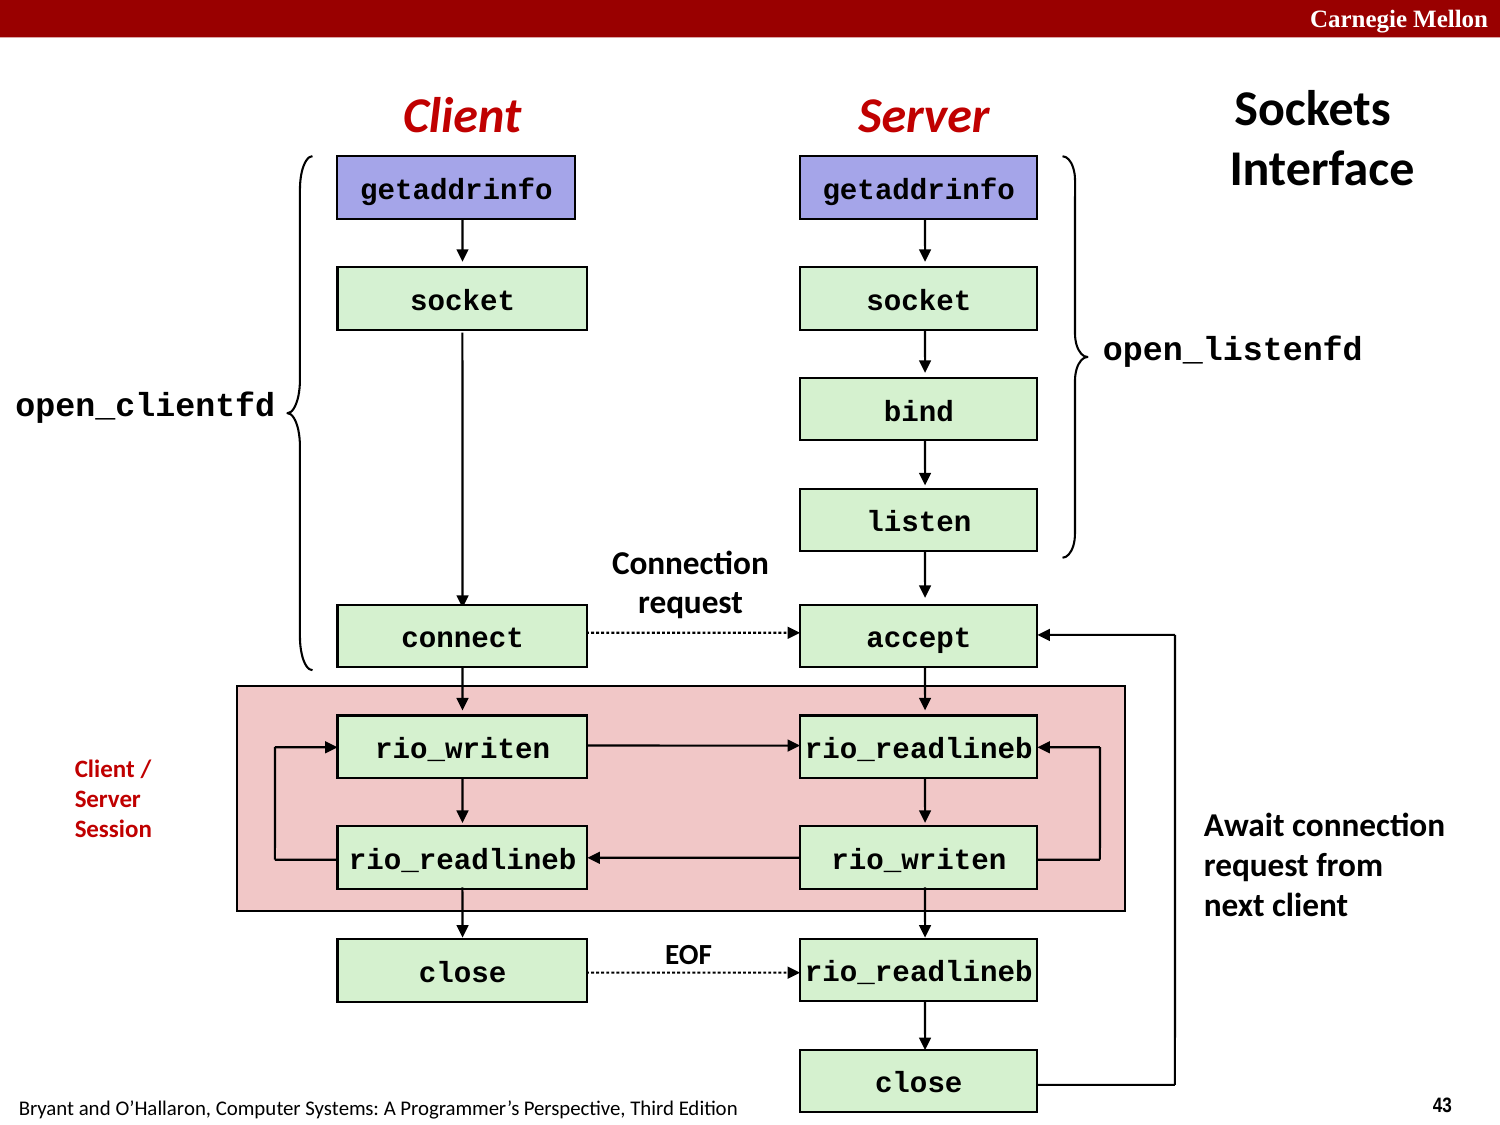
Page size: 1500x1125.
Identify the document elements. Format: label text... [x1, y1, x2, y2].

text_box EOF [650, 927, 728, 978]
text_box rio_writen [799, 826, 1038, 889]
text_box [276, 747, 1098, 858]
text_box socket [799, 267, 1038, 330]
text_box [237, 685, 1125, 911]
text_box bind [799, 378, 1038, 441]
text_box socket [337, 267, 588, 330]
text_box rio_readlineb [799, 715, 1038, 778]
text_box Client [388, 74, 537, 150]
text_box close [799, 1049, 1038, 1113]
text_box listen [799, 488, 1038, 552]
text_box open_clientfd [0, 375, 291, 430]
text_box rio_writen [337, 715, 588, 778]
text_box getaddrinfo [337, 156, 575, 219]
text_box Server [843, 74, 1005, 150]
text_box rio_readlineb [799, 938, 1038, 1002]
text_box close [337, 939, 588, 1002]
text_box Client / Server Session [59, 745, 213, 850]
title Sockets Interface [1137, 37, 1488, 234]
text_box Await connection request from next client [1189, 796, 1461, 931]
text_box connect [337, 604, 588, 668]
text_box getaddrinfo [799, 156, 1038, 219]
text_box Connection request [597, 533, 785, 629]
text_box rio_readlineb [337, 826, 588, 889]
text_box [464, 859, 923, 911]
text_box open_listenfd [1088, 319, 1378, 375]
text_box accept [799, 604, 1038, 668]
